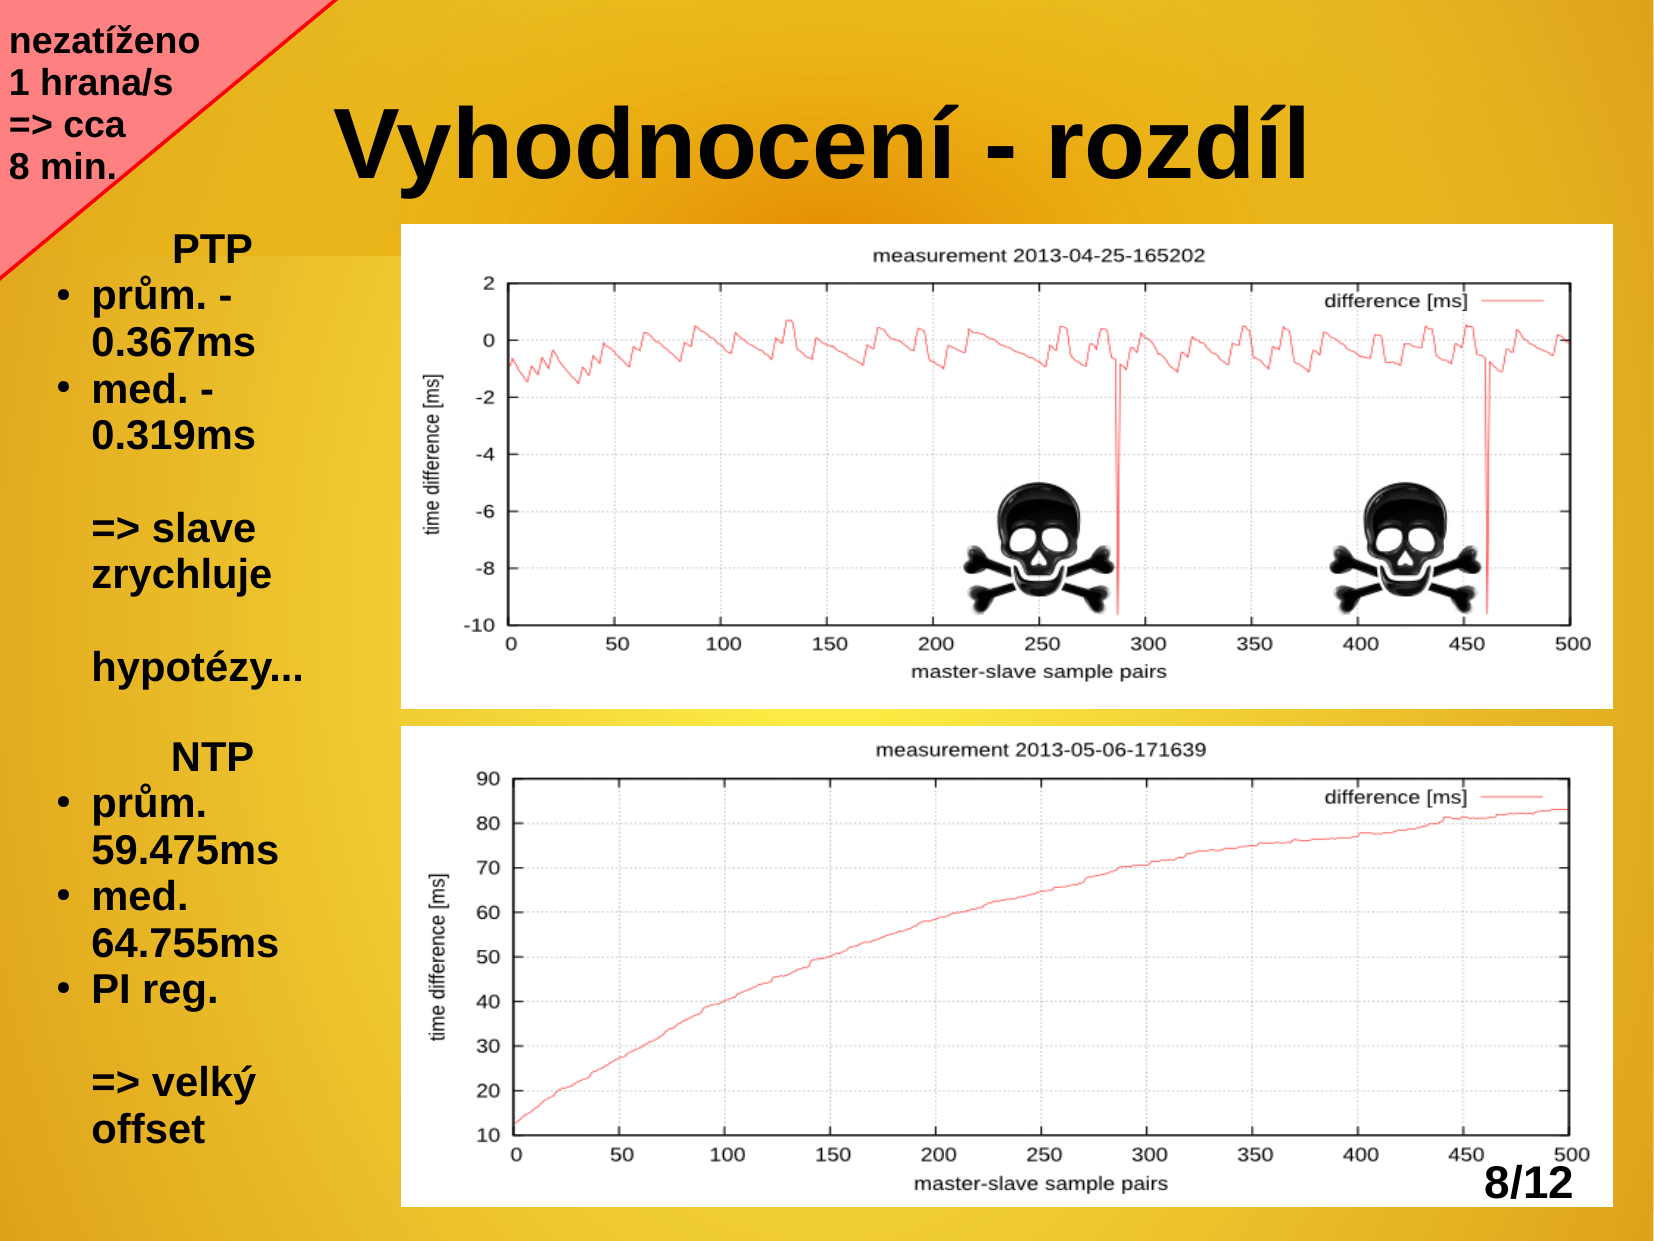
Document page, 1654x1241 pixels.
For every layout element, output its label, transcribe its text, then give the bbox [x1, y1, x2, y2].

text_box NTP prům. 59.475ms med. 64.755ms PI reg. => velký offset [41, 726, 384, 1188]
text_box [0, 0, 336, 100]
picture [401, 224, 1613, 709]
picture [1492, 1184, 1501, 1194]
title Vyhodnocení - rozdíl [78, 40, 1567, 248]
picture [1493, 1170, 1501, 1179]
text_box <číslo>/12 [1501, 1149, 1654, 1220]
text_box [0, 195, 101, 279]
text_box nezatíženo 1 hrana/s => cca 8 min. [0, 11, 216, 195]
text_box PTP prům. -0.367ms med. -0.319ms => slave zrychluje hypotézy... [41, 218, 384, 699]
picture [401, 726, 1613, 1207]
